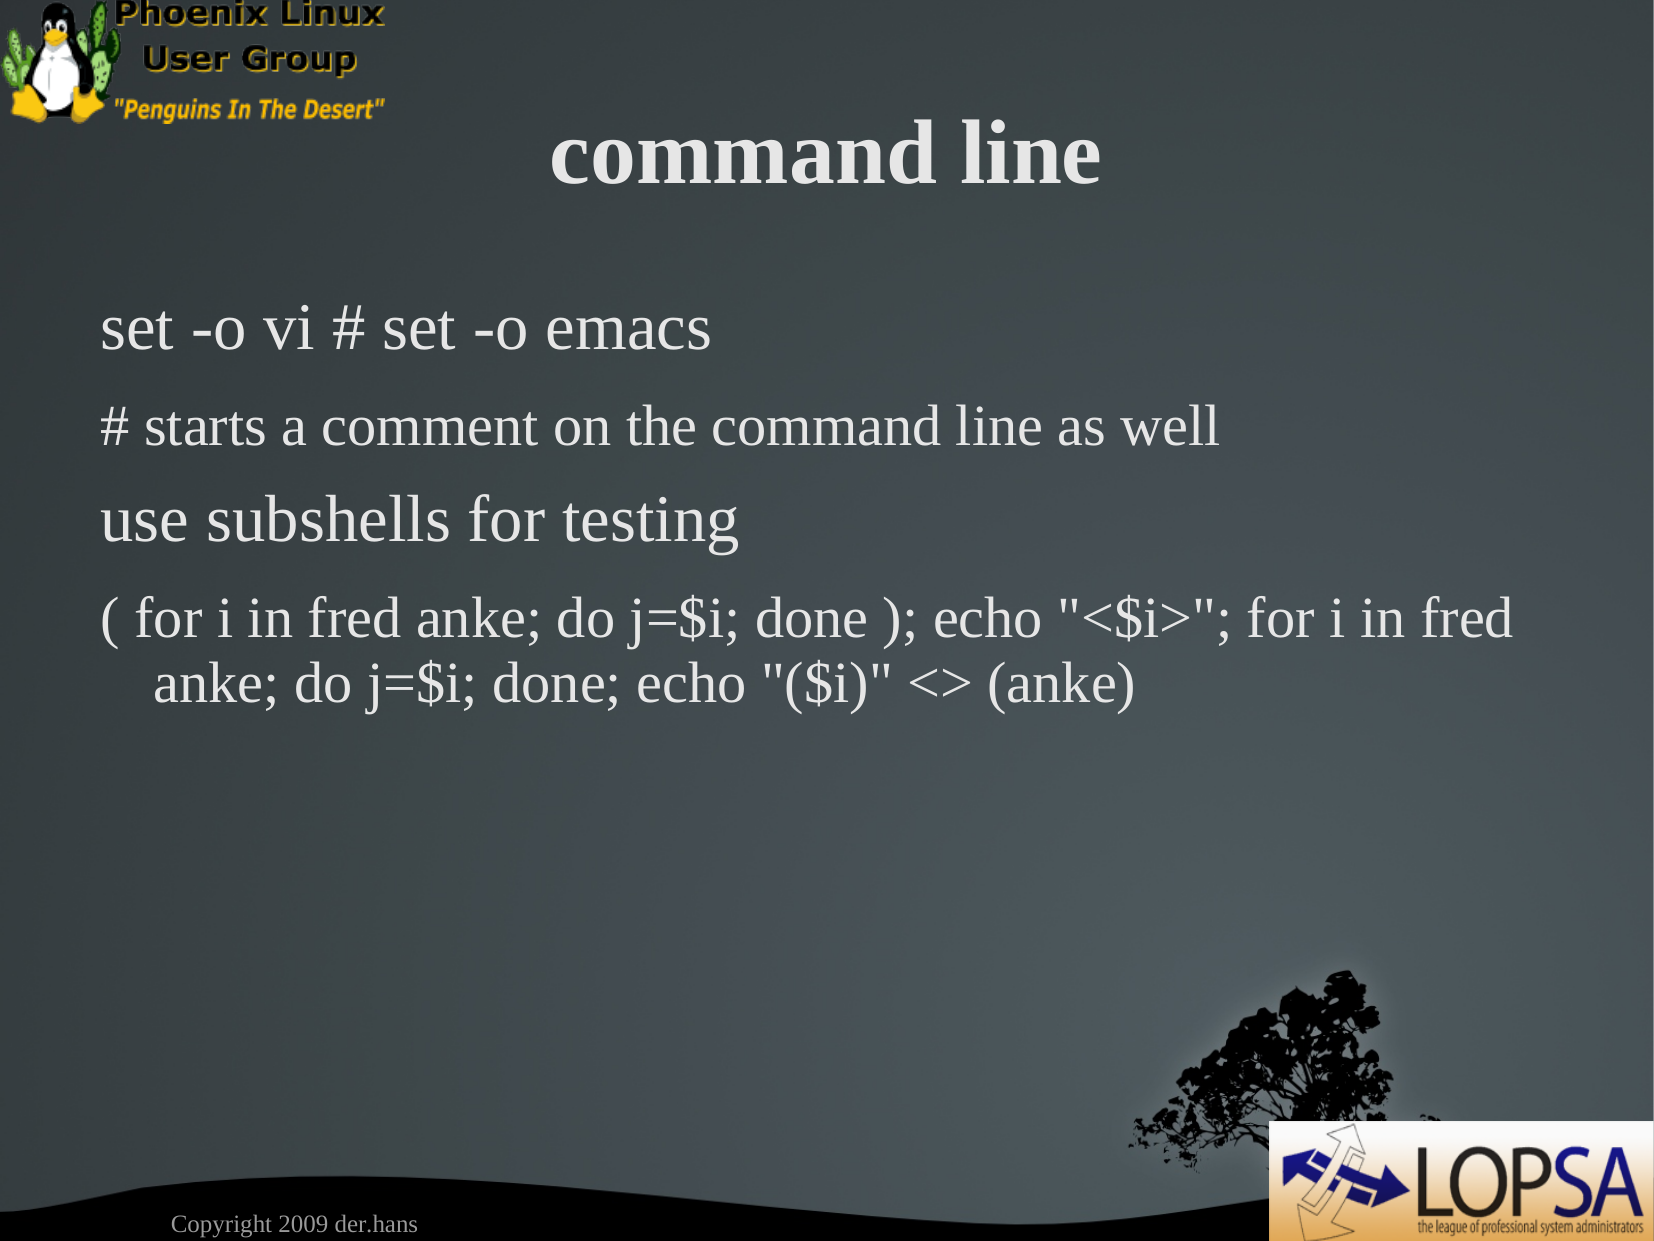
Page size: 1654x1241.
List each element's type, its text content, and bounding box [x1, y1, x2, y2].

list set -o vi # set -o emacs # starts a comment on the command line as well use subshells for testing ( for i in fred anke; do j=$i; done ); echo "<$i>"; for i in fred anke; do j=$i; done; echo "($i)" <> (anke) [82, 290, 1571, 1109]
picture [0, 0, 1654, 1241]
title command line [82, 49, 1571, 257]
